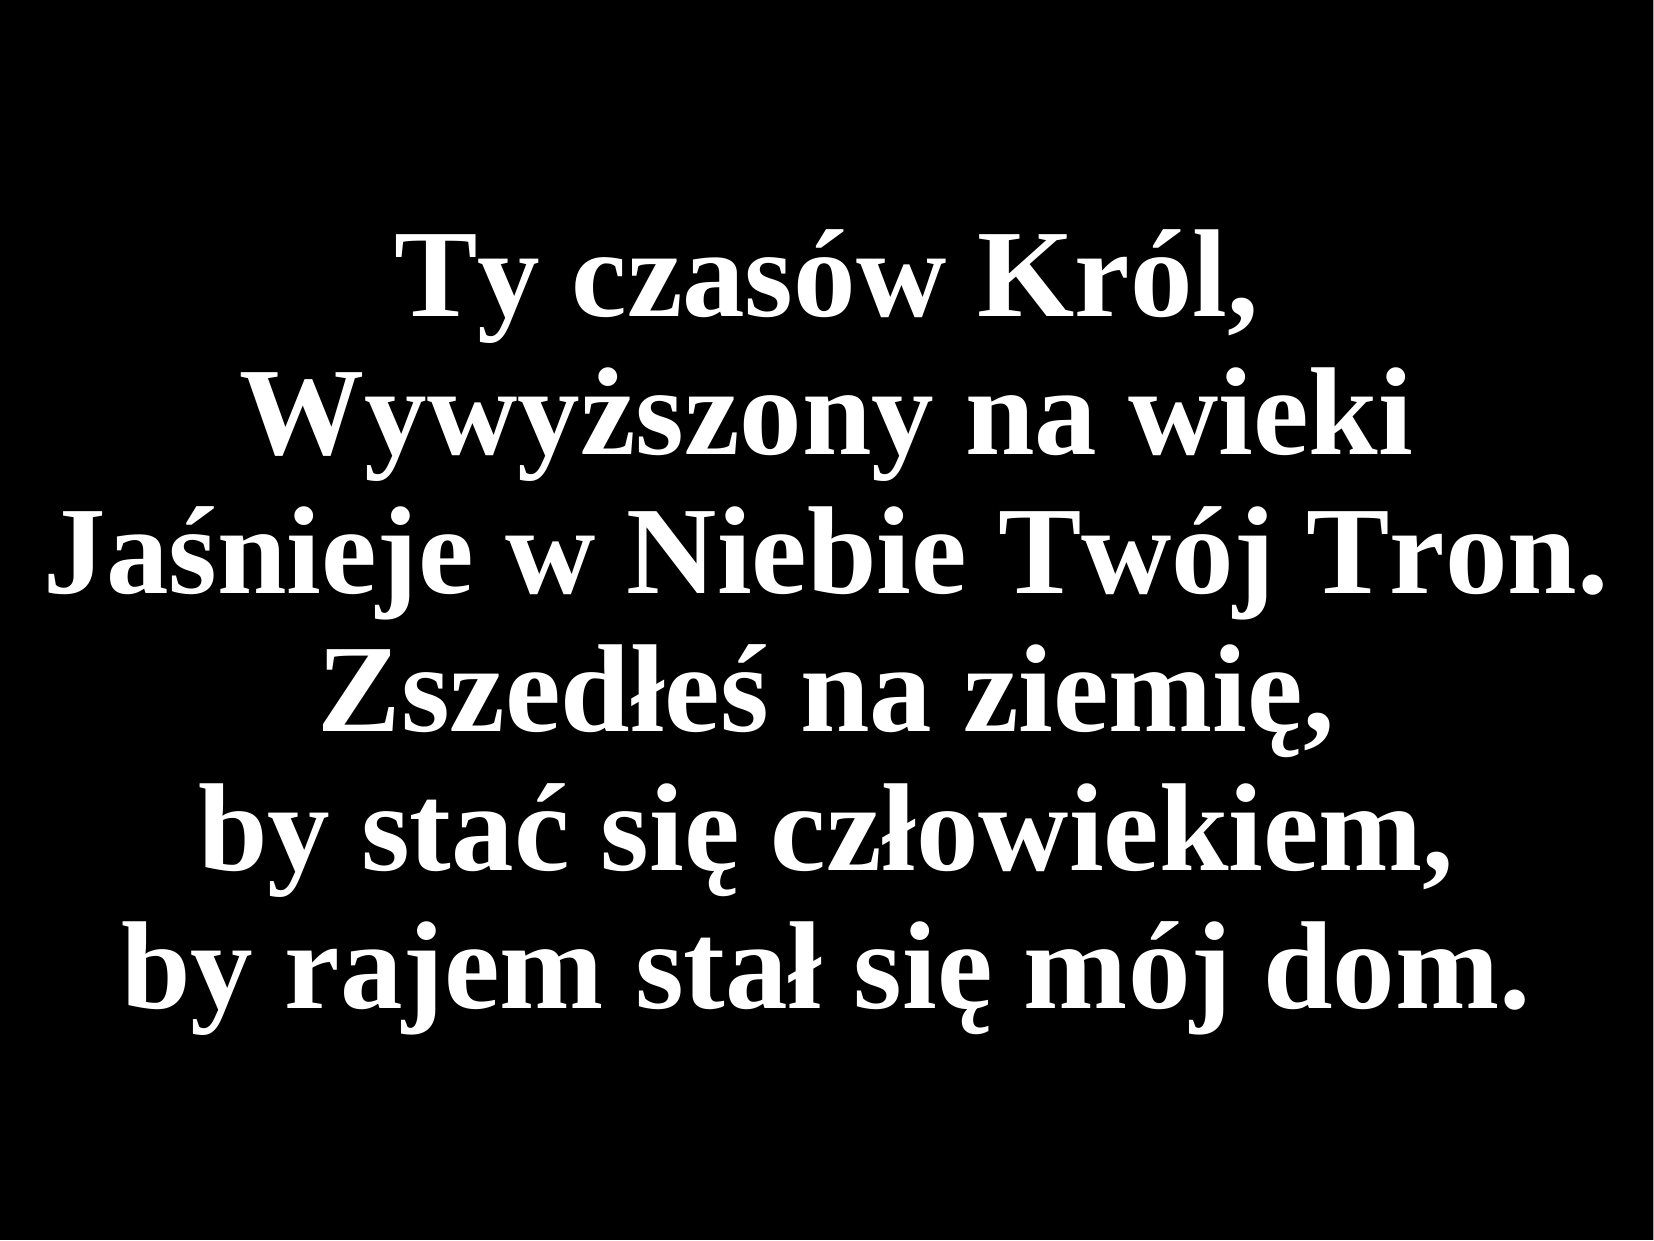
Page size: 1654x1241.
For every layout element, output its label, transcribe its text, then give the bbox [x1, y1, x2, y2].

title Ty czasów Król, Wywyższony na wieki Jaśnieje w Niebie Twój Tron. Zszedłeś na ziemię, by stać się człowiekiem, by rajem stał się mój dom. [0, 0, 1654, 1241]
